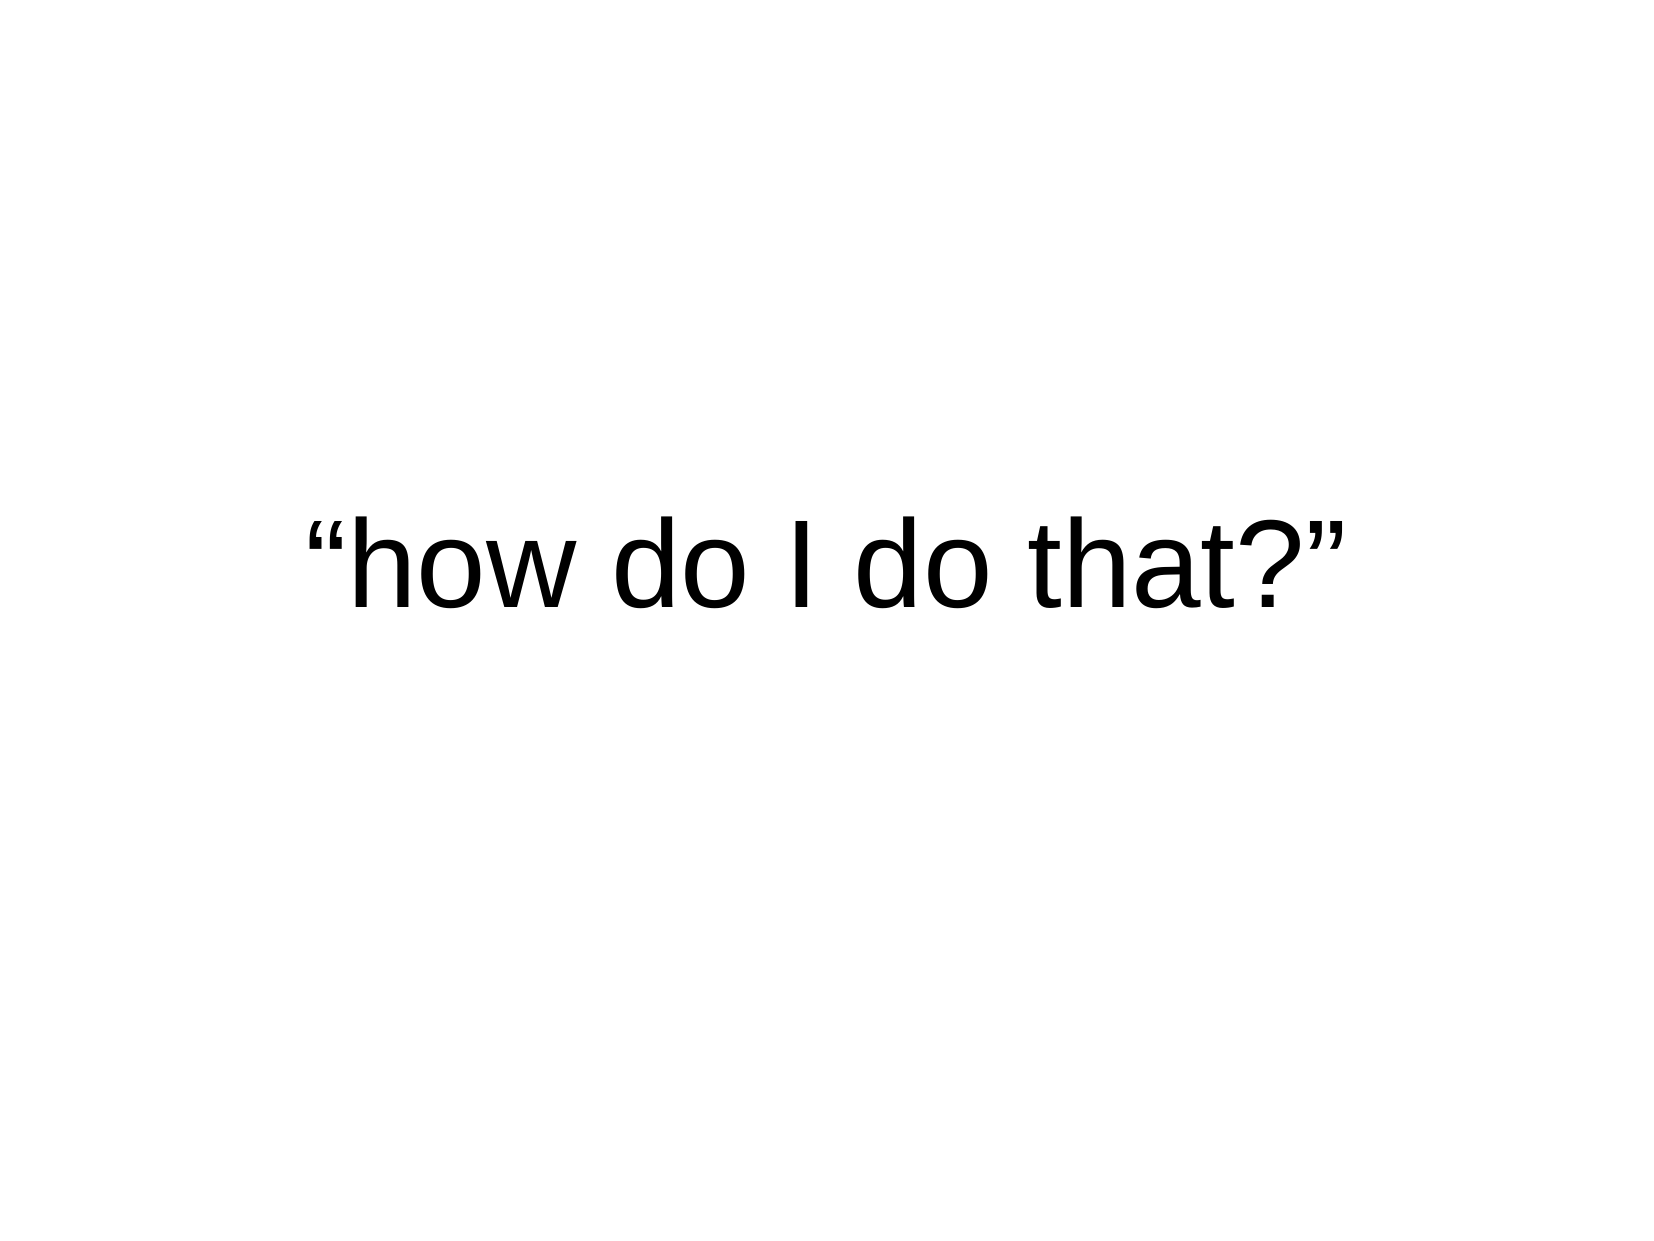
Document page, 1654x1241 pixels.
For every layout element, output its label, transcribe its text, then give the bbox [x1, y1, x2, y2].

title “how do I do that?” [82, 460, 1571, 668]
